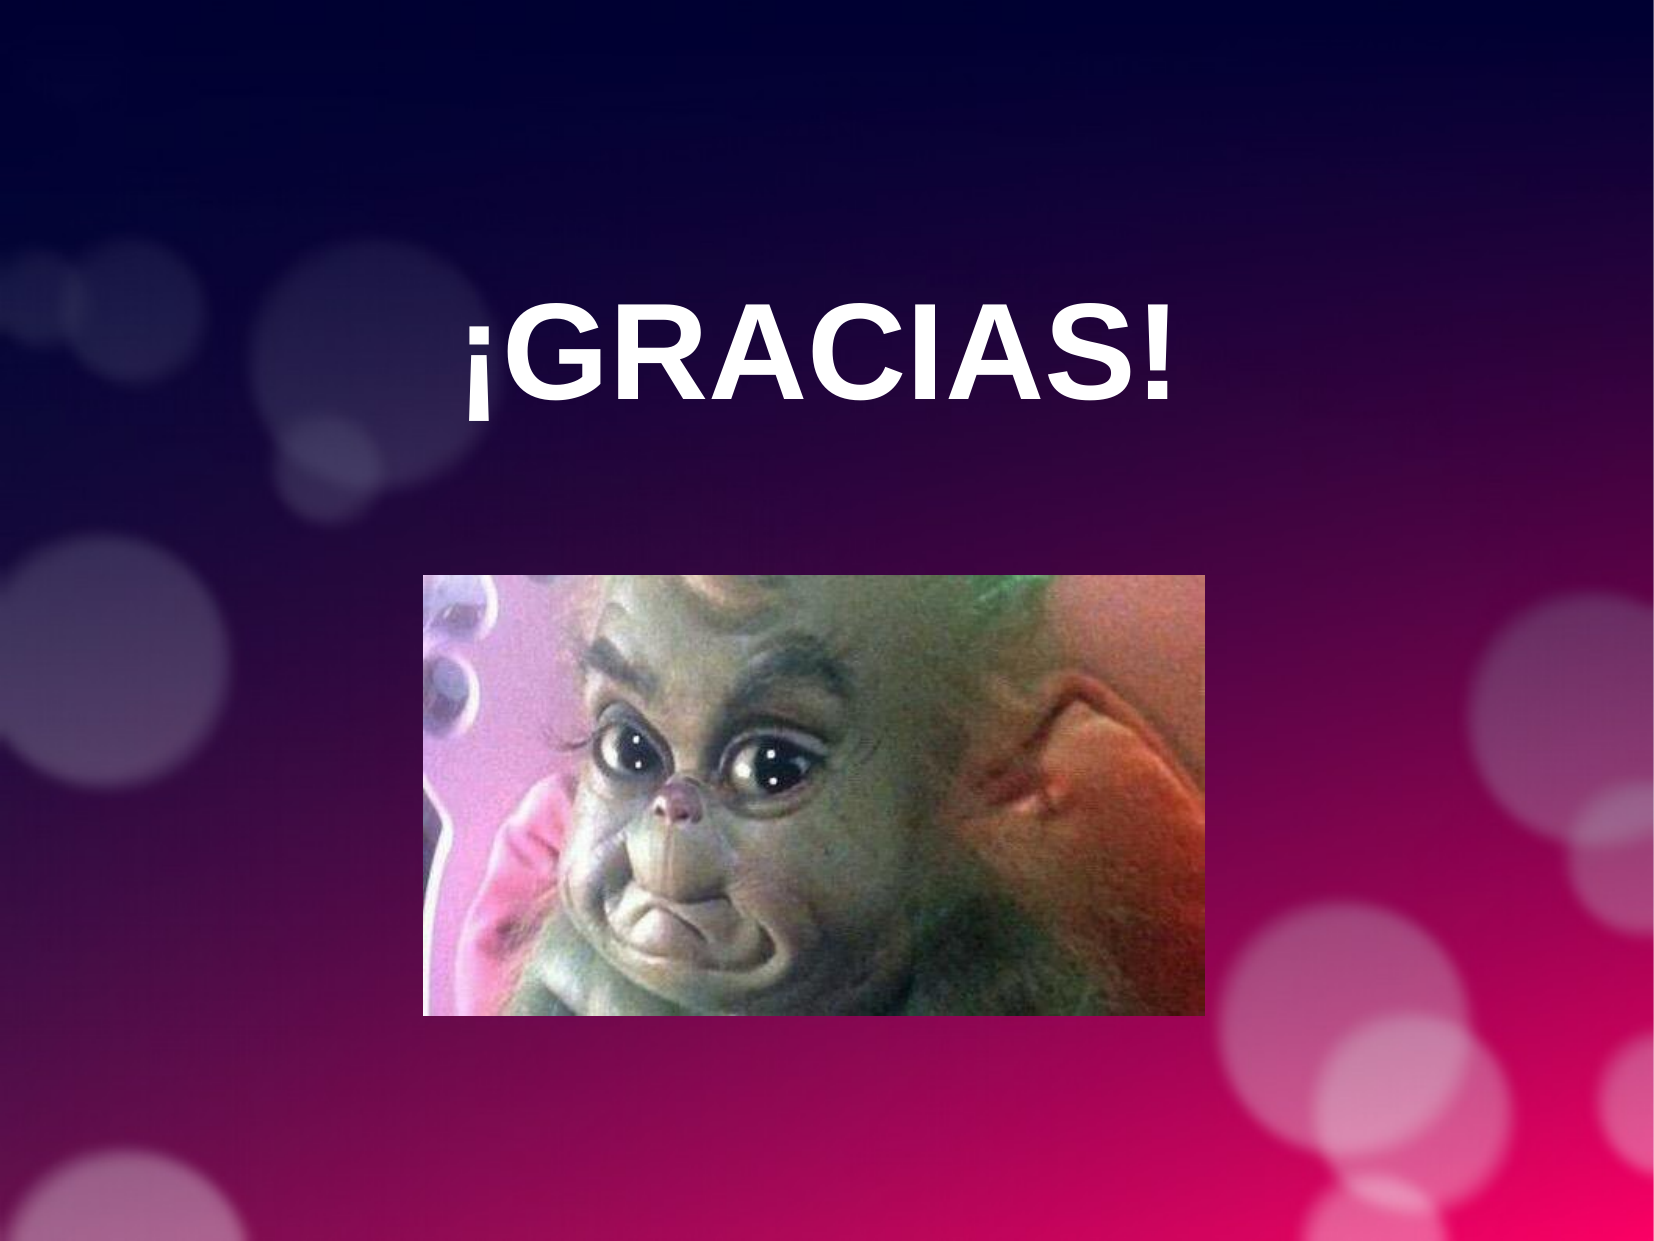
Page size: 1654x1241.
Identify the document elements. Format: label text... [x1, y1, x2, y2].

title ¡GRACIAS! [94, 248, 1583, 456]
picture [0, 0, 1654, 1241]
